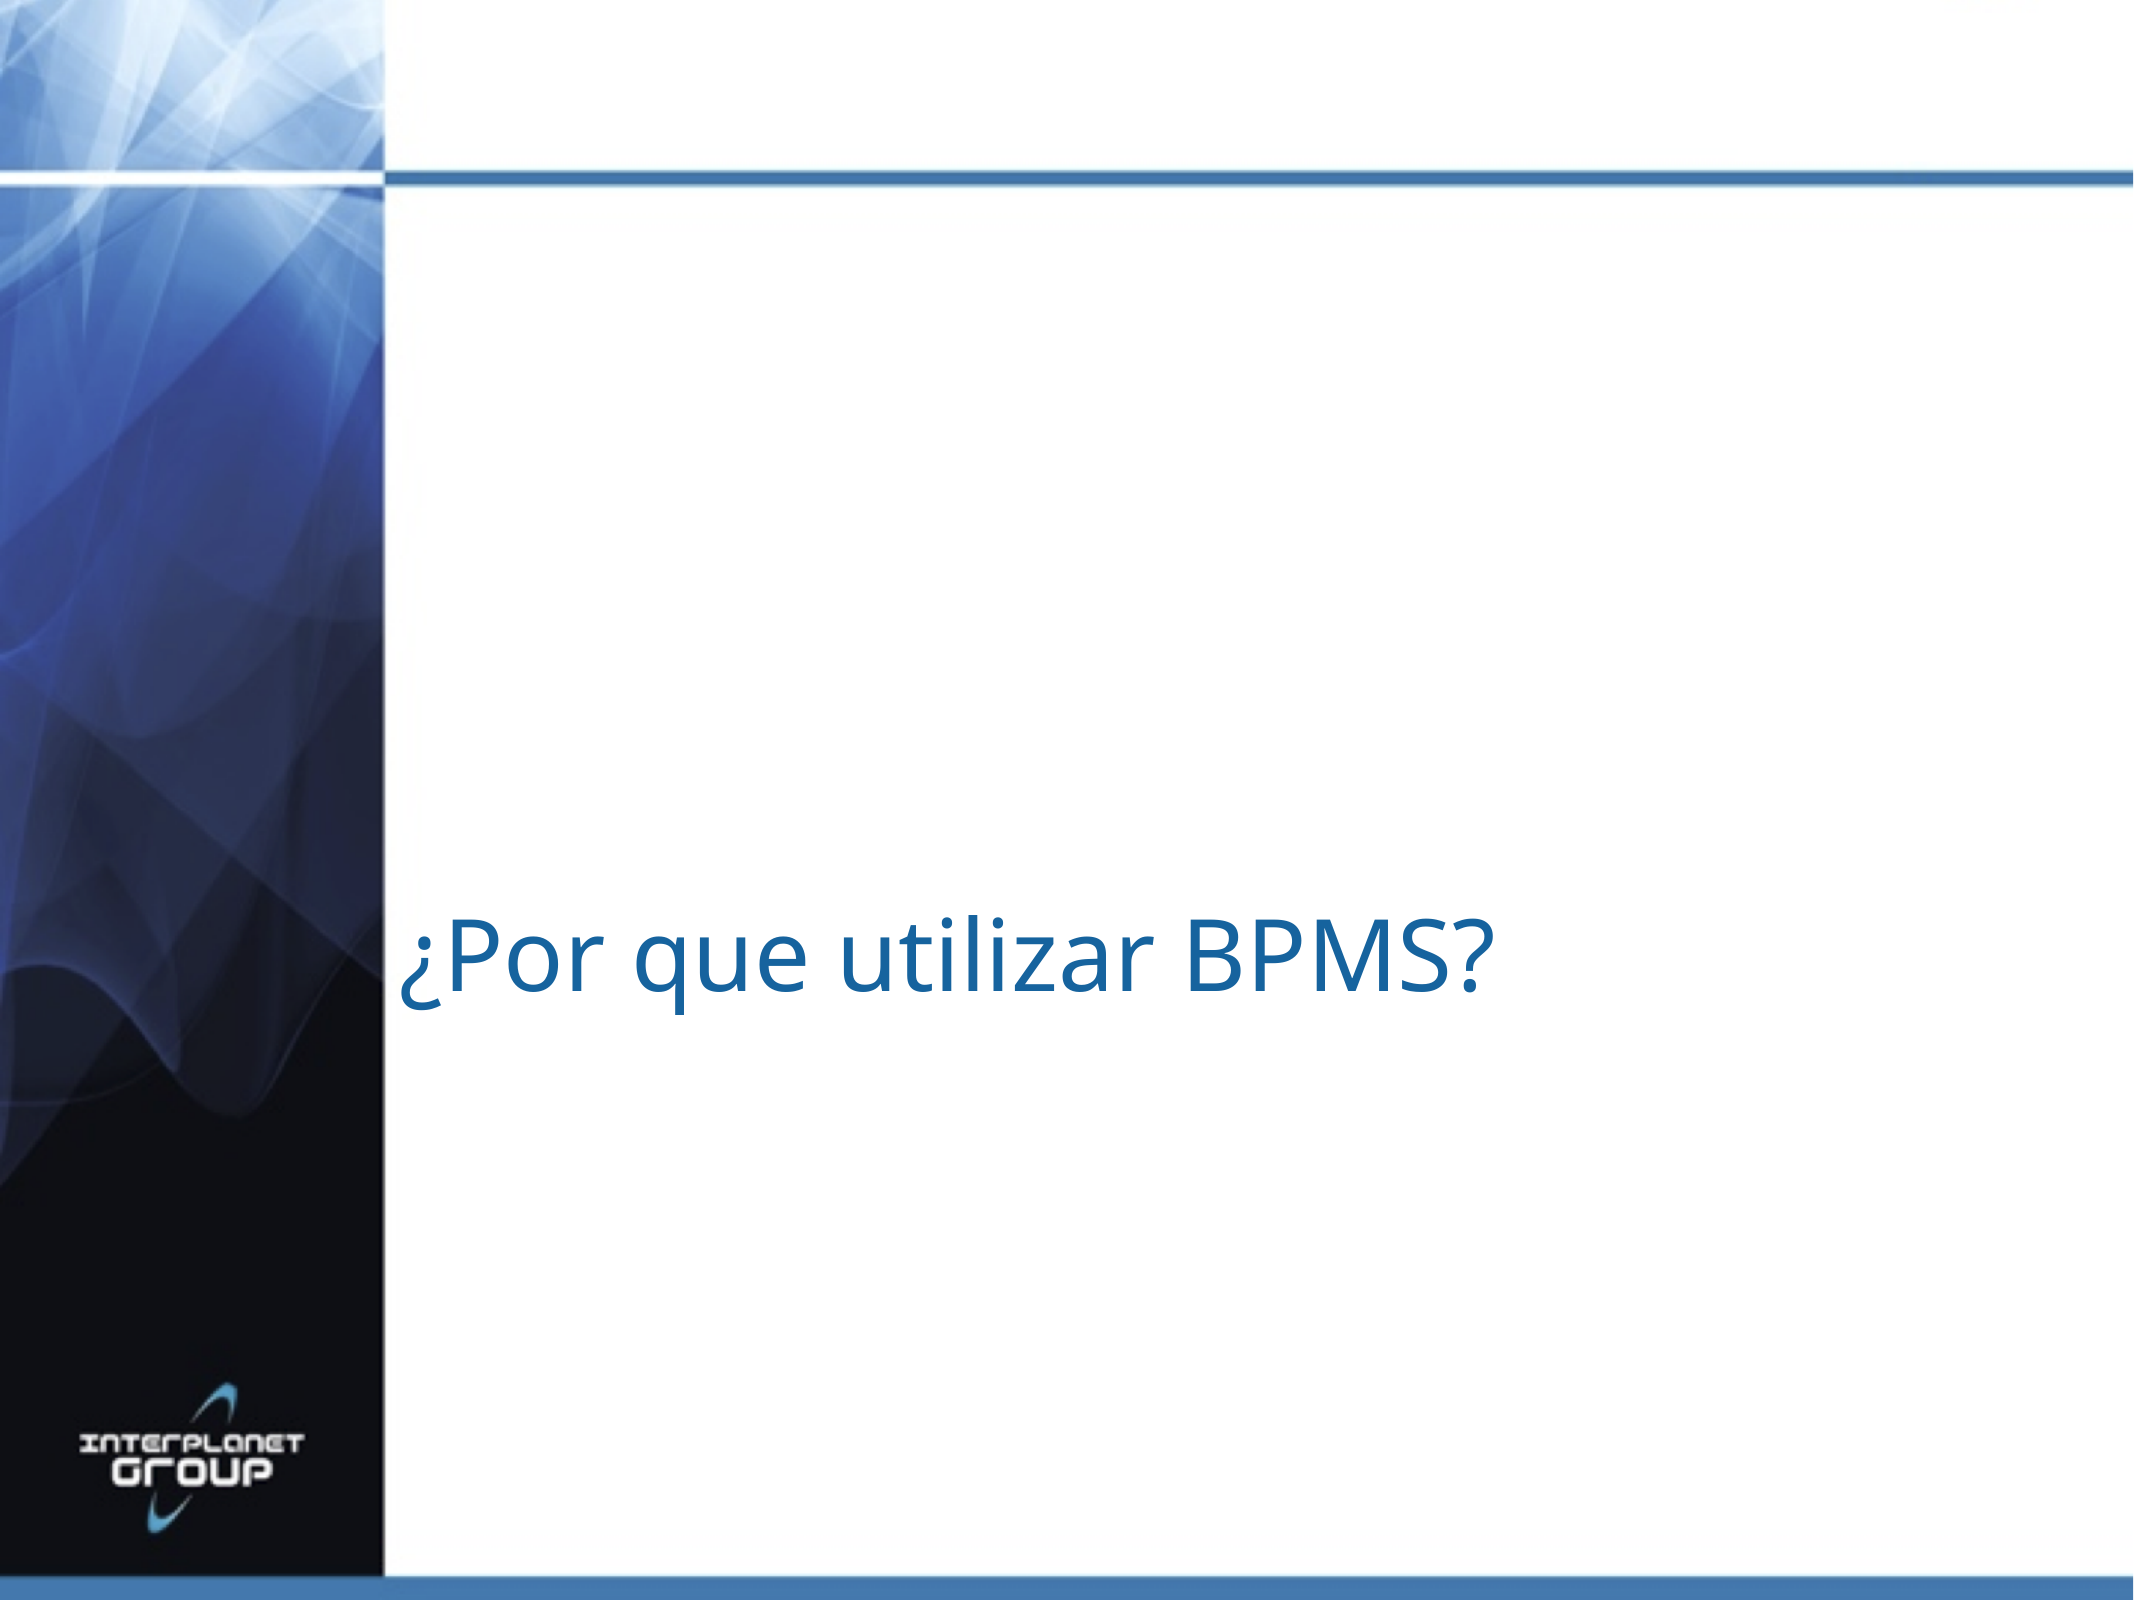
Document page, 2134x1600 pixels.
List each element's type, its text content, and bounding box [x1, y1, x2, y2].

picture [0, 0, 2134, 1600]
title [391, 22, 2109, 335]
list ¿Por que utilizar BPMS? [391, 335, 2109, 1567]
